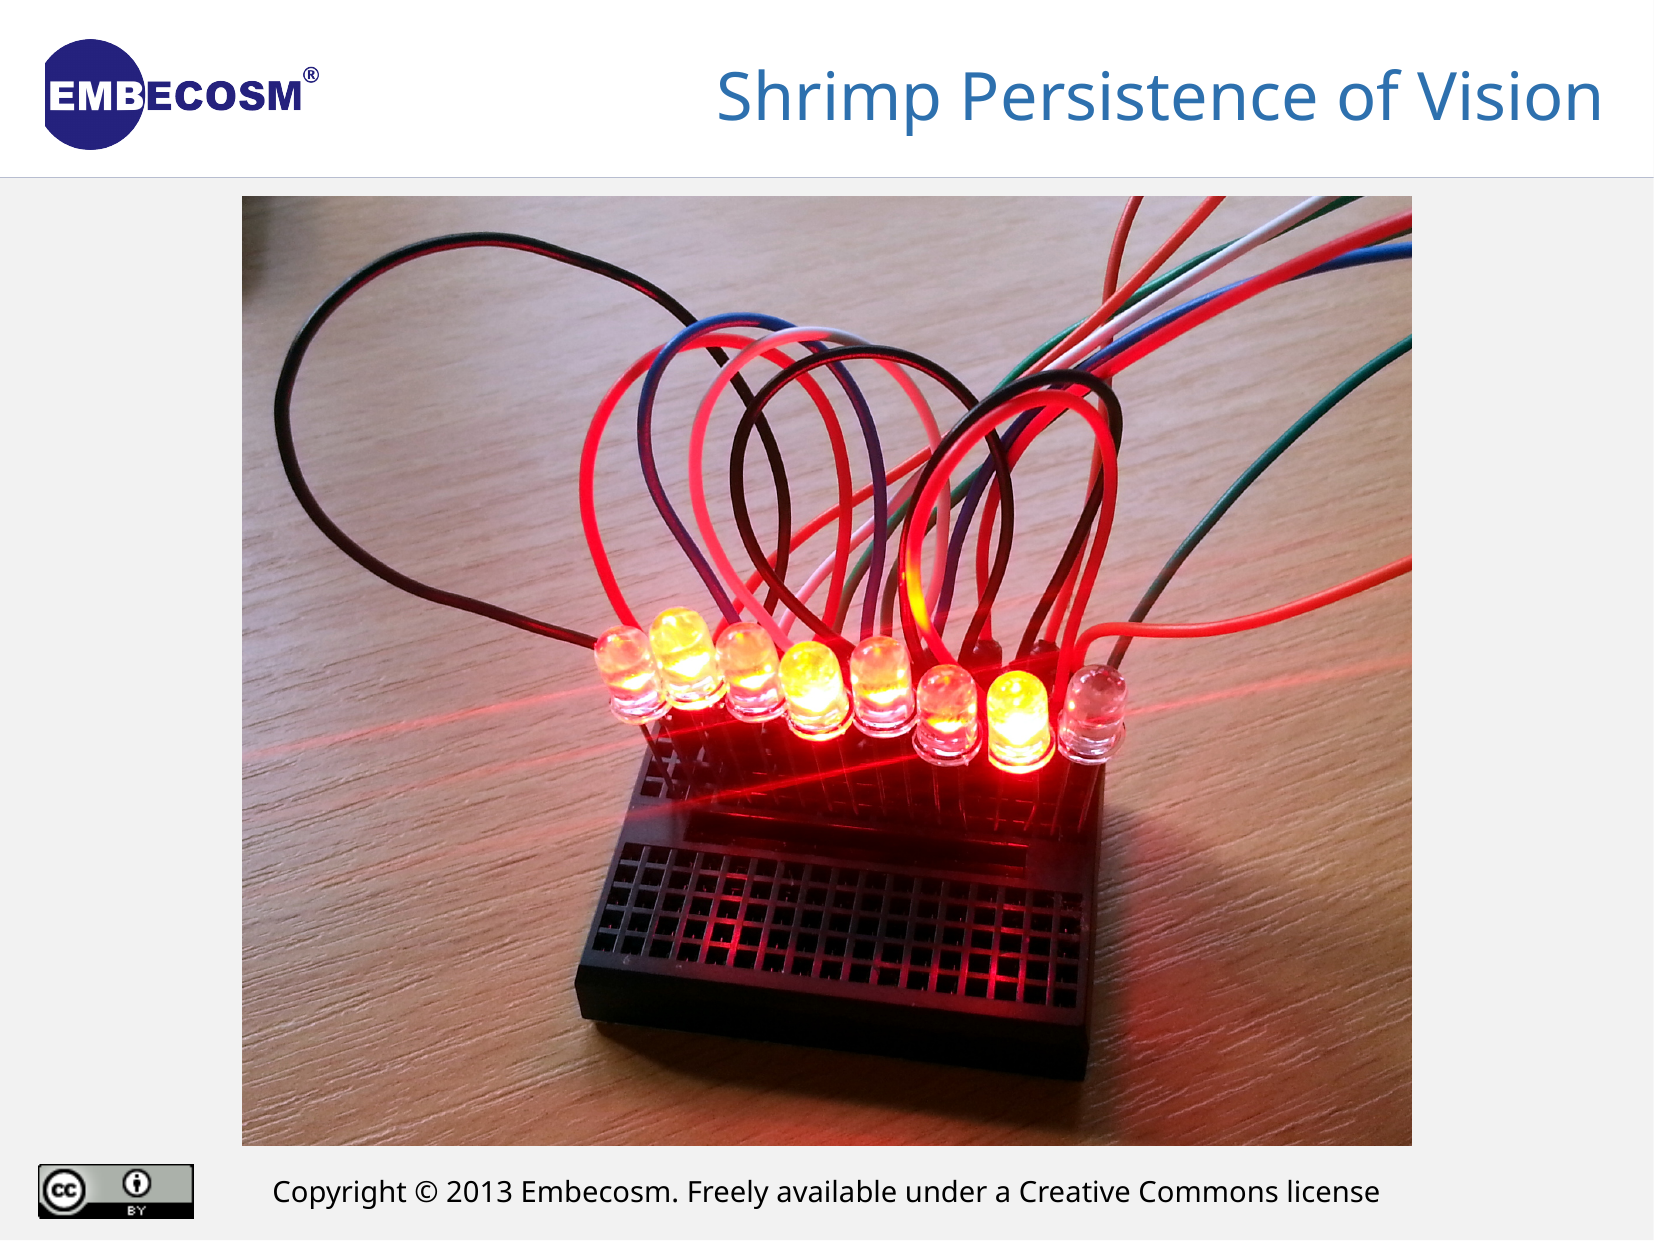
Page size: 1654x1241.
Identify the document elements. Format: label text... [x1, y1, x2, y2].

picture [242, 196, 1412, 1146]
picture [45, 39, 319, 150]
title Shrimp Persistence of Vision [330, 23, 1607, 166]
picture [38, 1164, 194, 1219]
